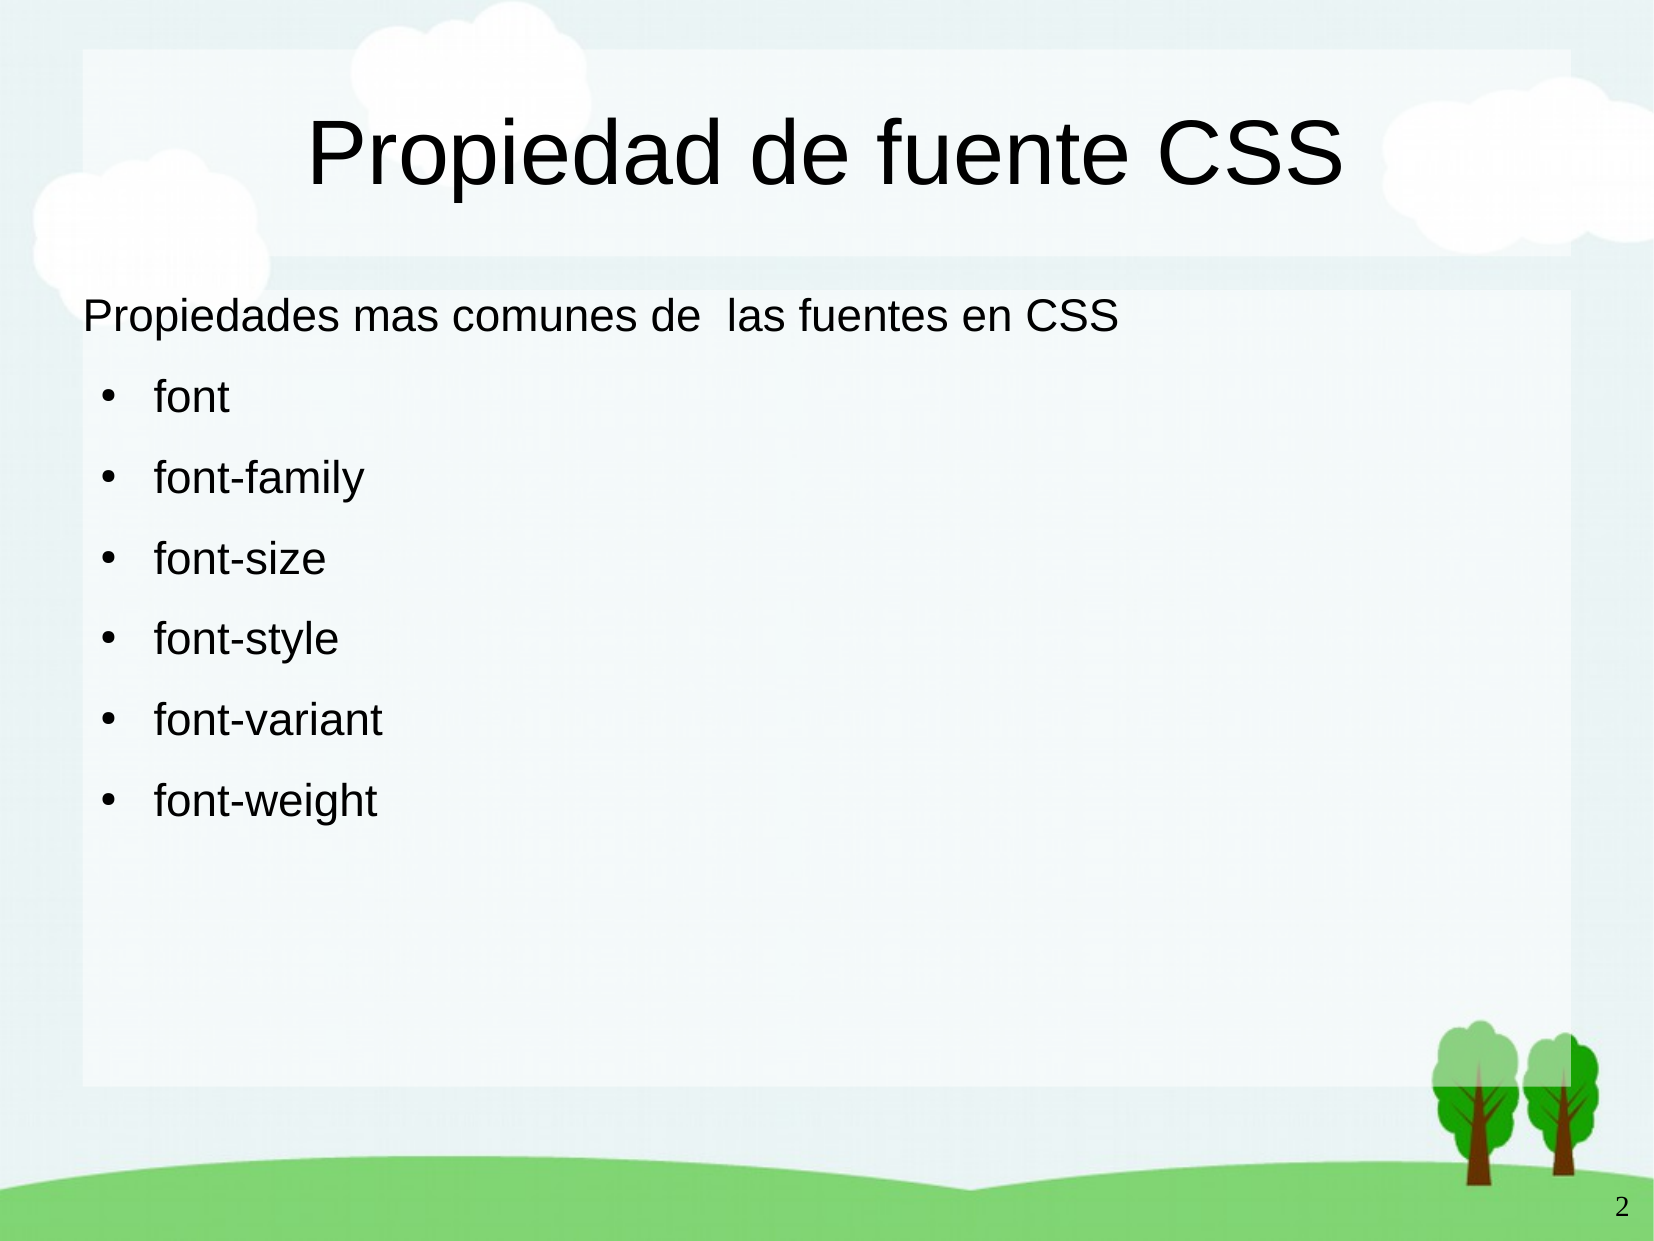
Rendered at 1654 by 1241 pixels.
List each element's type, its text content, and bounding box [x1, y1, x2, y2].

picture [0, 0, 1654, 1241]
list Propiedades mas comunes de las fuentes en CSS font font-family font-size font-style font-variant font-weight [82, 290, 1571, 1087]
title Propiedad de fuente CSS [82, 49, 1571, 257]
